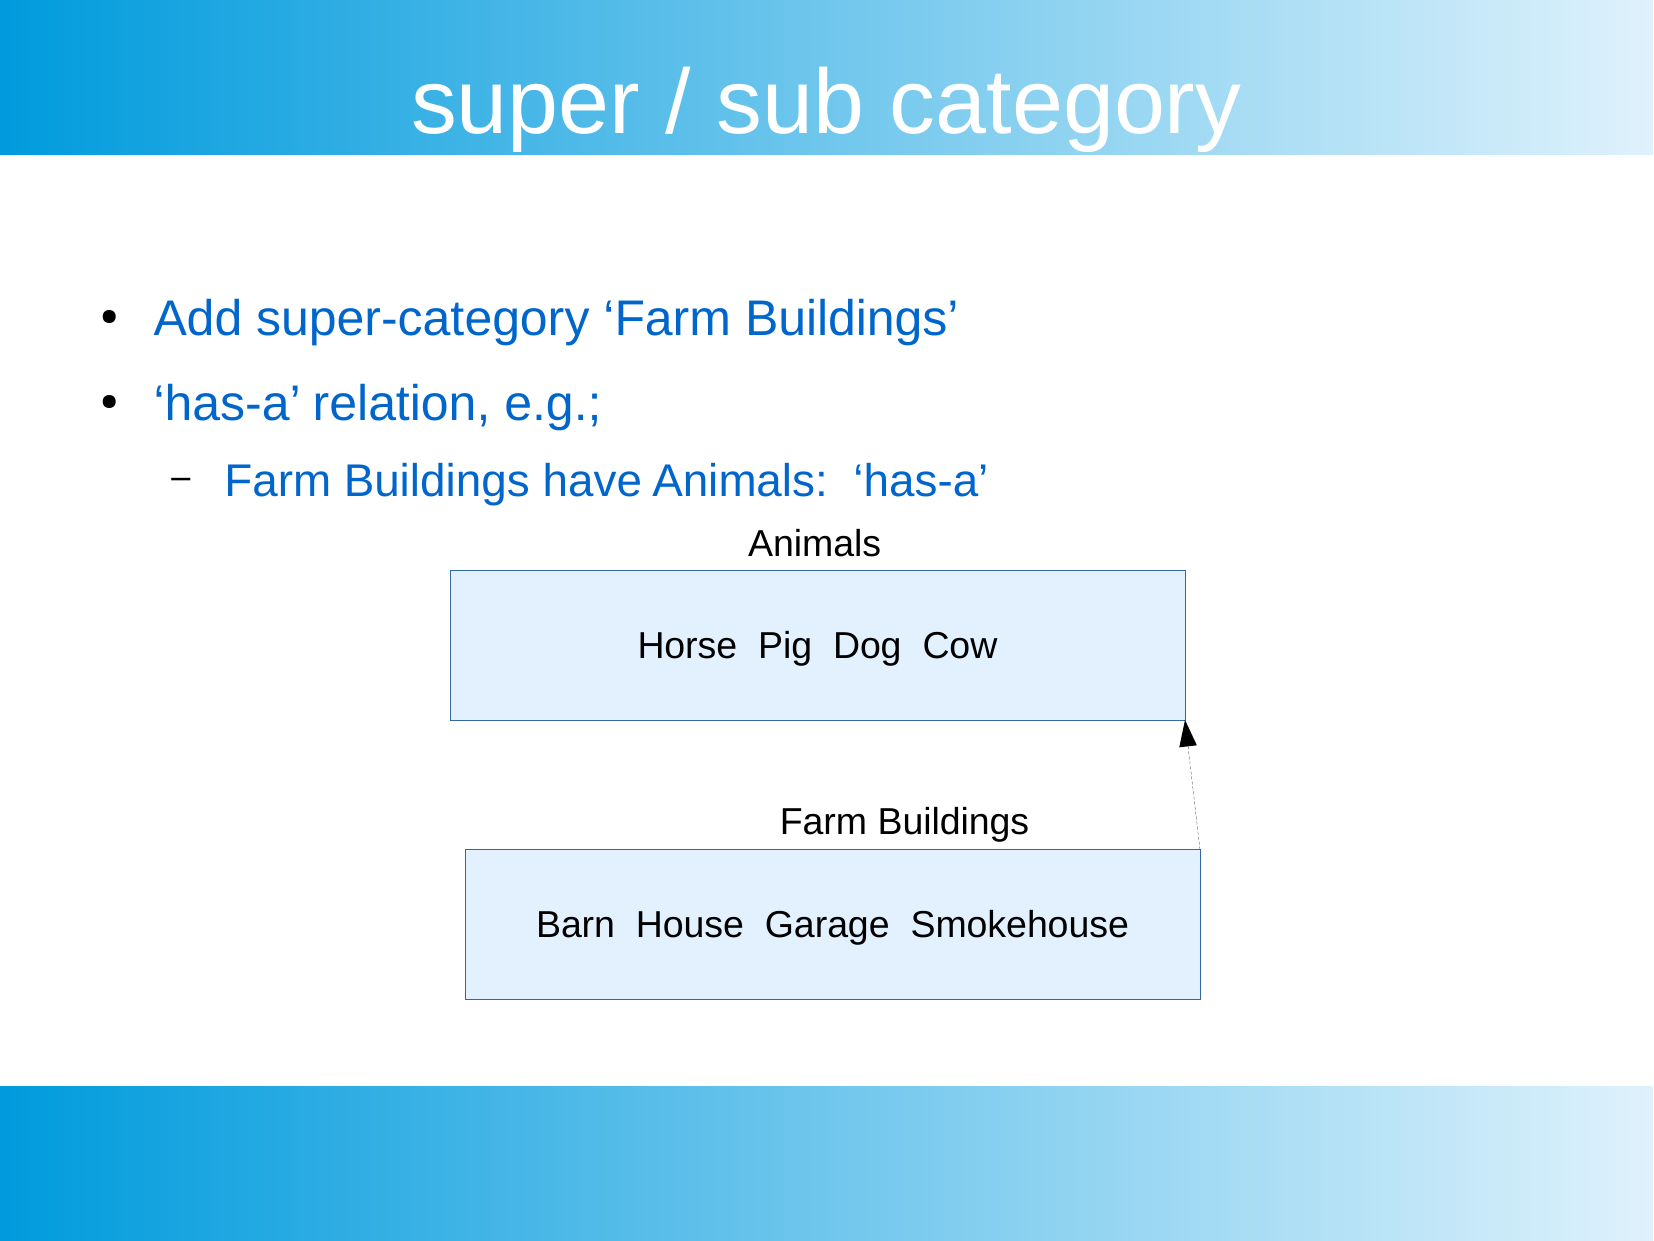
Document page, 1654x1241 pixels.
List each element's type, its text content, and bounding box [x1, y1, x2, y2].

title super / sub category [82, 49, 1571, 155]
text_box Barn House Garage Smokehouse [465, 849, 1201, 1000]
list Add super-category ‘Farm Buildings’ ‘has-a’ relation, e.g.; Farm Buildings have Animals: ‘has-a’ [82, 290, 1571, 1010]
text_box Animals [733, 515, 899, 573]
text_box Horse Pig Dog Cow [450, 570, 1186, 721]
text_box Farm Buildings [765, 792, 1141, 850]
